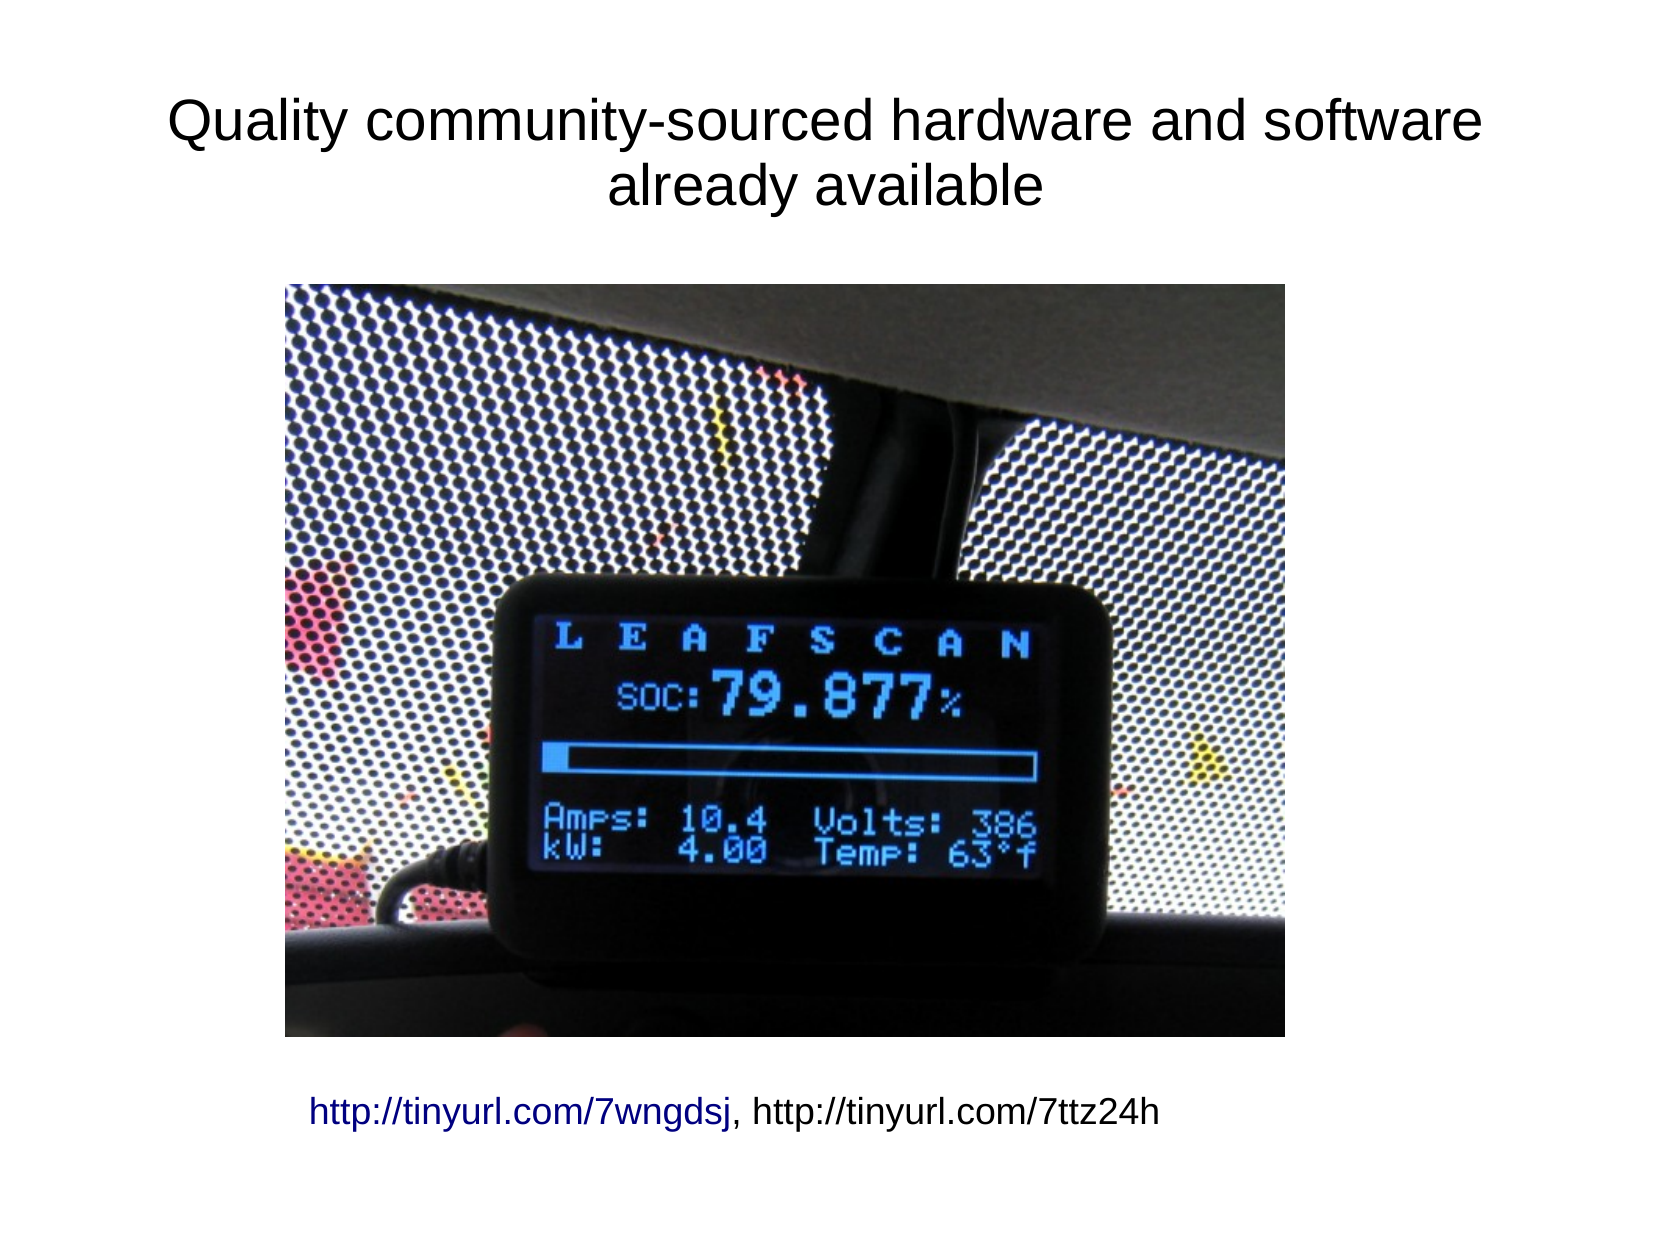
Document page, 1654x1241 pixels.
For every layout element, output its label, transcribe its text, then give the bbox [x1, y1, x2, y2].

title Quality community-sourced hardware and software already available [82, 49, 1571, 257]
text_box http://tinyurl.com/7wngdsj, http://tinyurl.com/7ttz24h [294, 1083, 1276, 1141]
picture [285, 284, 1285, 1037]
